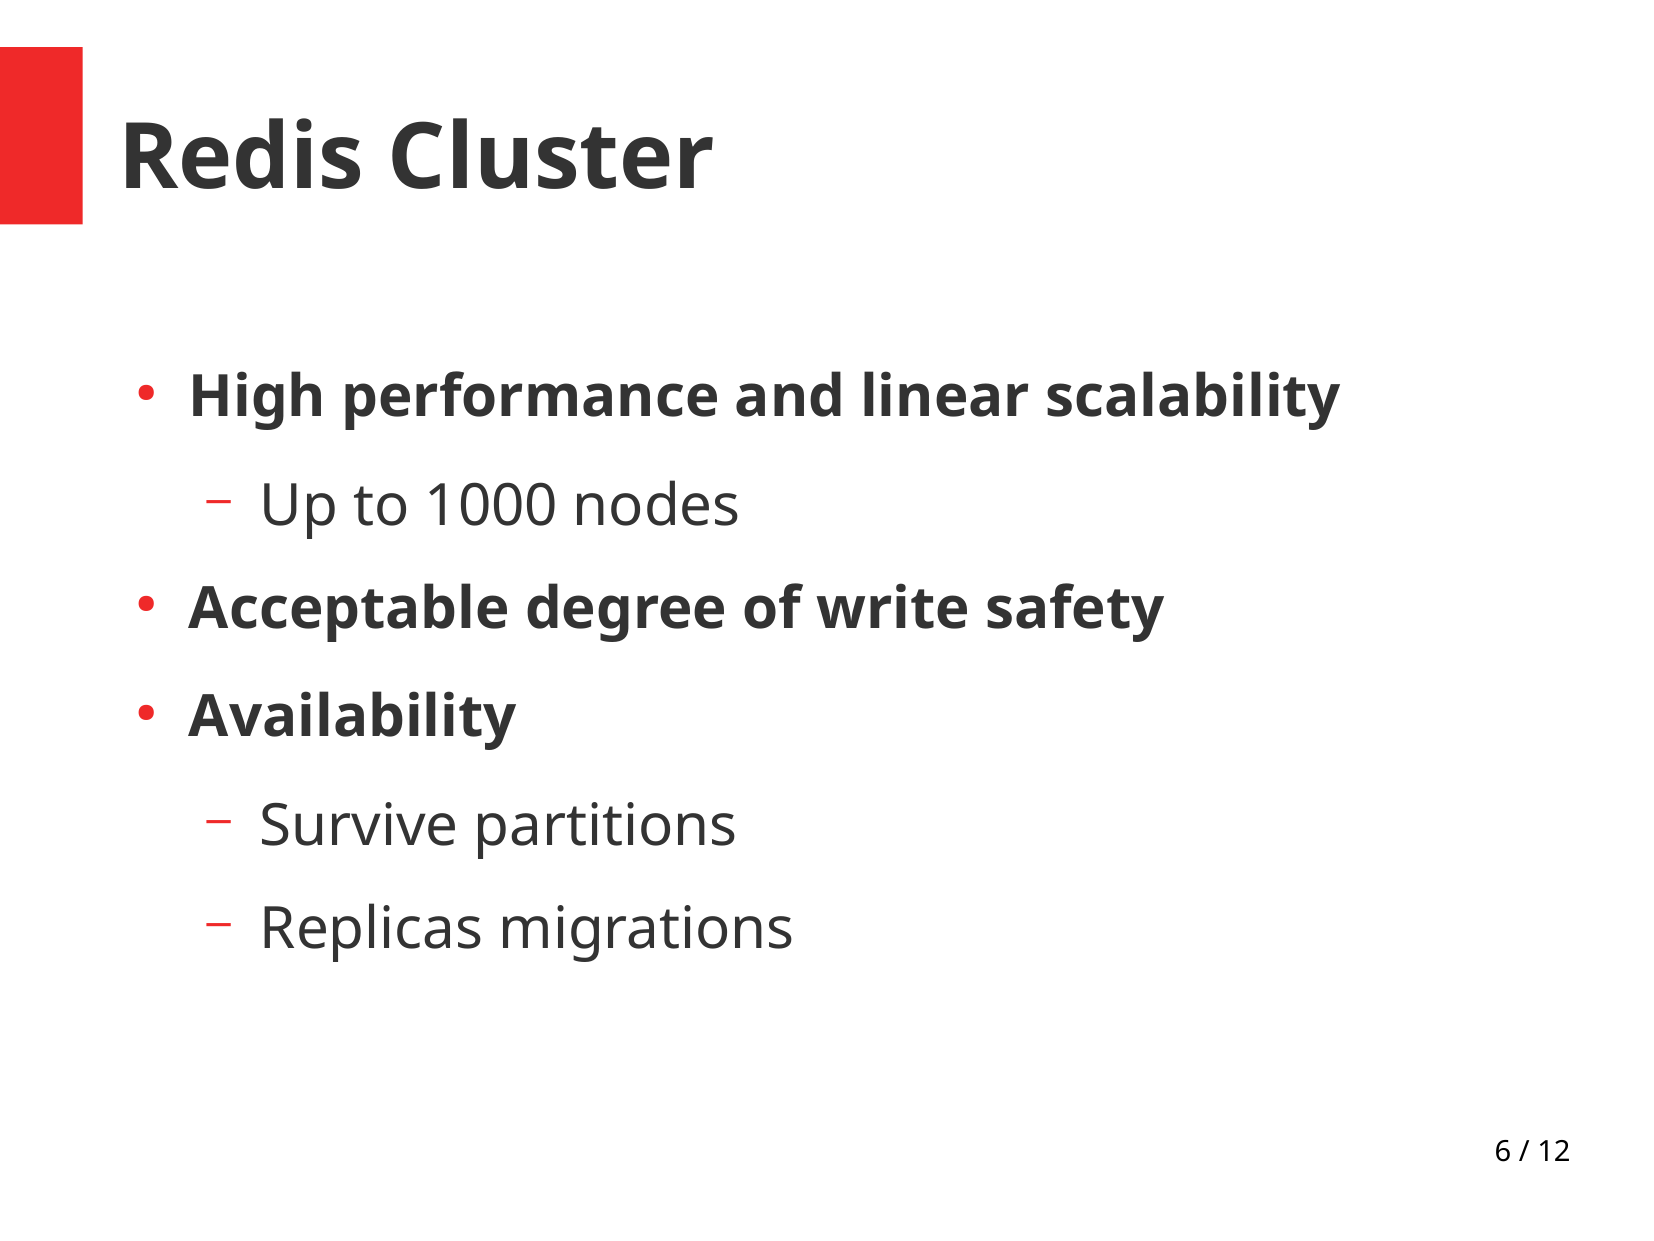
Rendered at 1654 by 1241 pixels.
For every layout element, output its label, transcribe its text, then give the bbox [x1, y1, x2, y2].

list High performance and linear scalability Up to 1000 nodes Acceptable degree of write safety Availability Survive partitions Replicas migrations [118, 354, 1536, 1074]
title Redis Cluster [118, 49, 1571, 257]
